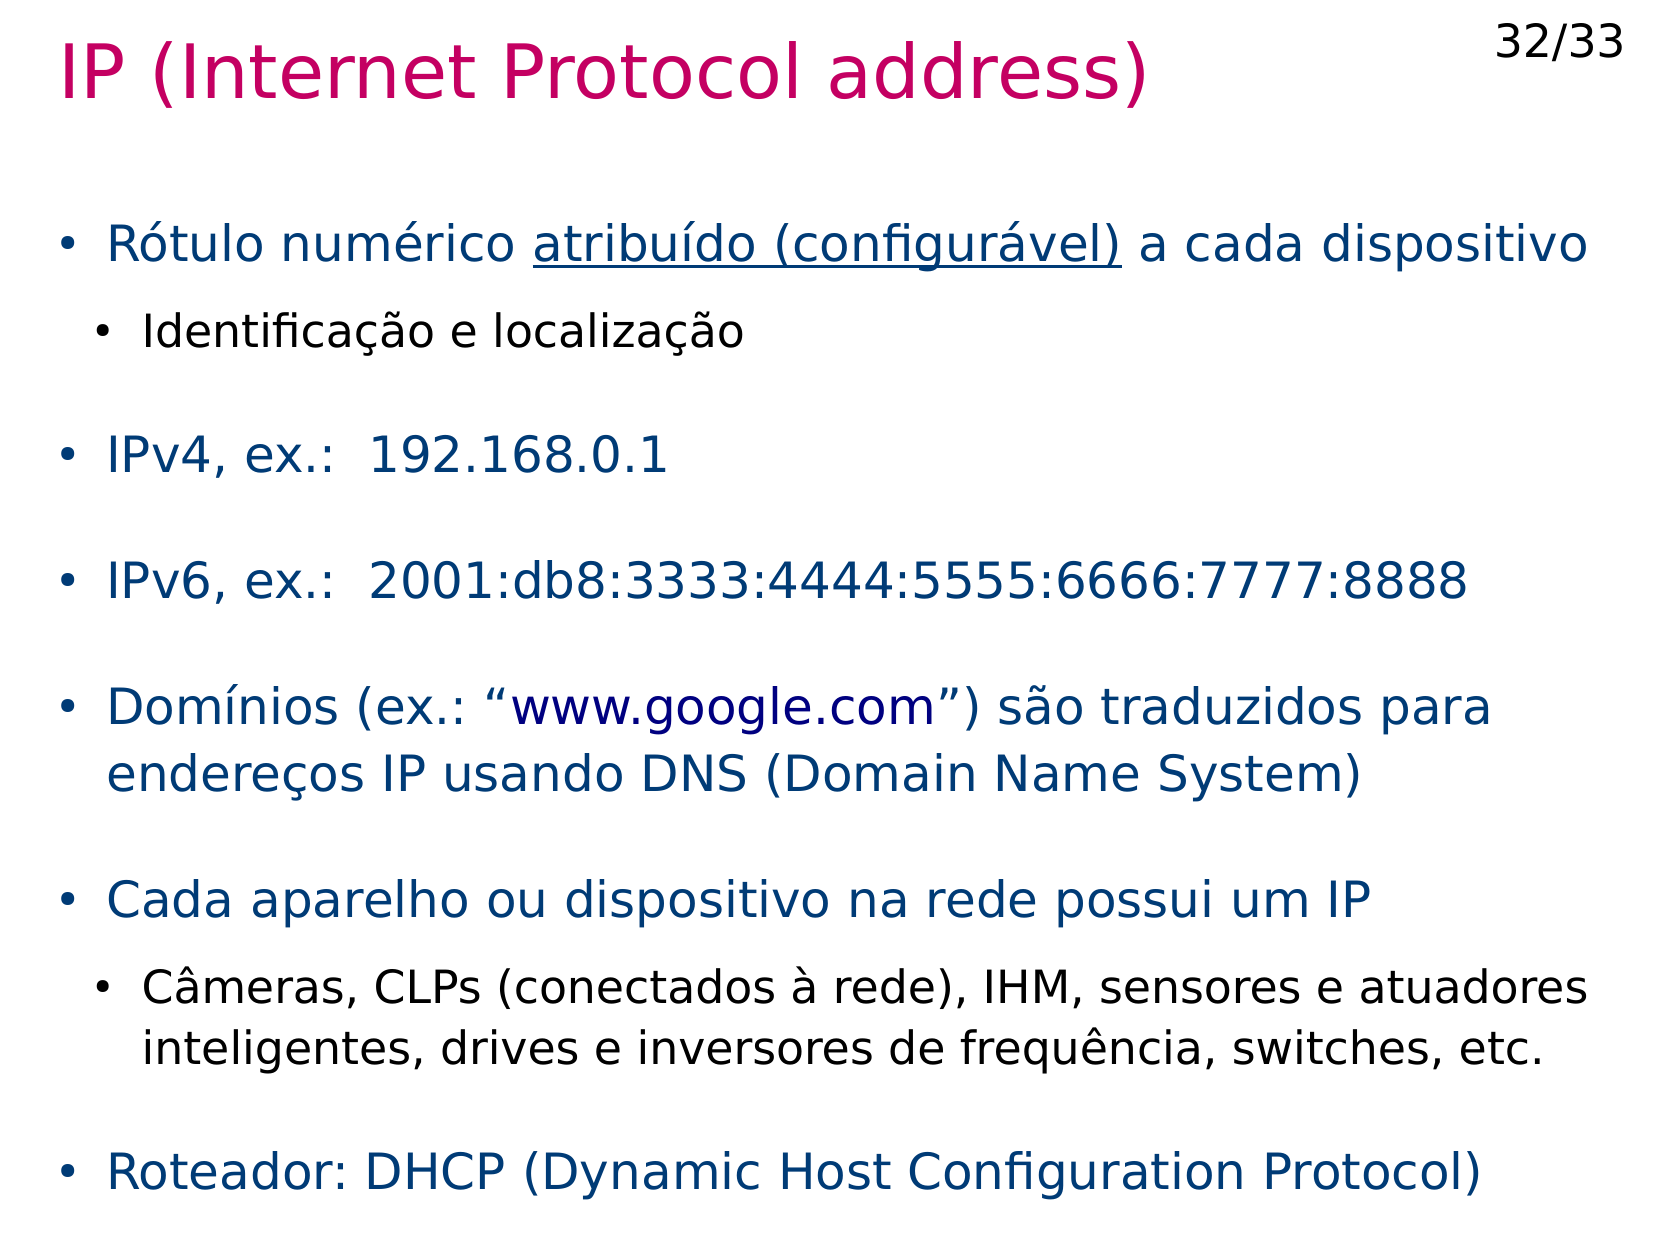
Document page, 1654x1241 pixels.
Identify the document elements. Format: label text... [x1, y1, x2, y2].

title IP (Internet Protocol address) [59, 29, 1625, 148]
list Rótulo numérico atribuído (configurável) a cada dispositivo Identificação e localização IPv4, ex.: 192.168.0.1 IPv6, ex.: 2001:db8:3333:4444:5555:6666:7777:8888 Domínios (ex.: “www.google.com”) são traduzidos para endereços IP usando DNS (Domain Name System) Cada aparelho ou dispositivo na rede possui um IP Câmeras, CLPs (conectados à rede), IHM, sensores e atuadores inteligentes, drives e inversores de frequência, switches, etc. Roteador: DHCP (Dynamic Host Configuration Protocol) [59, 206, 1625, 1211]
